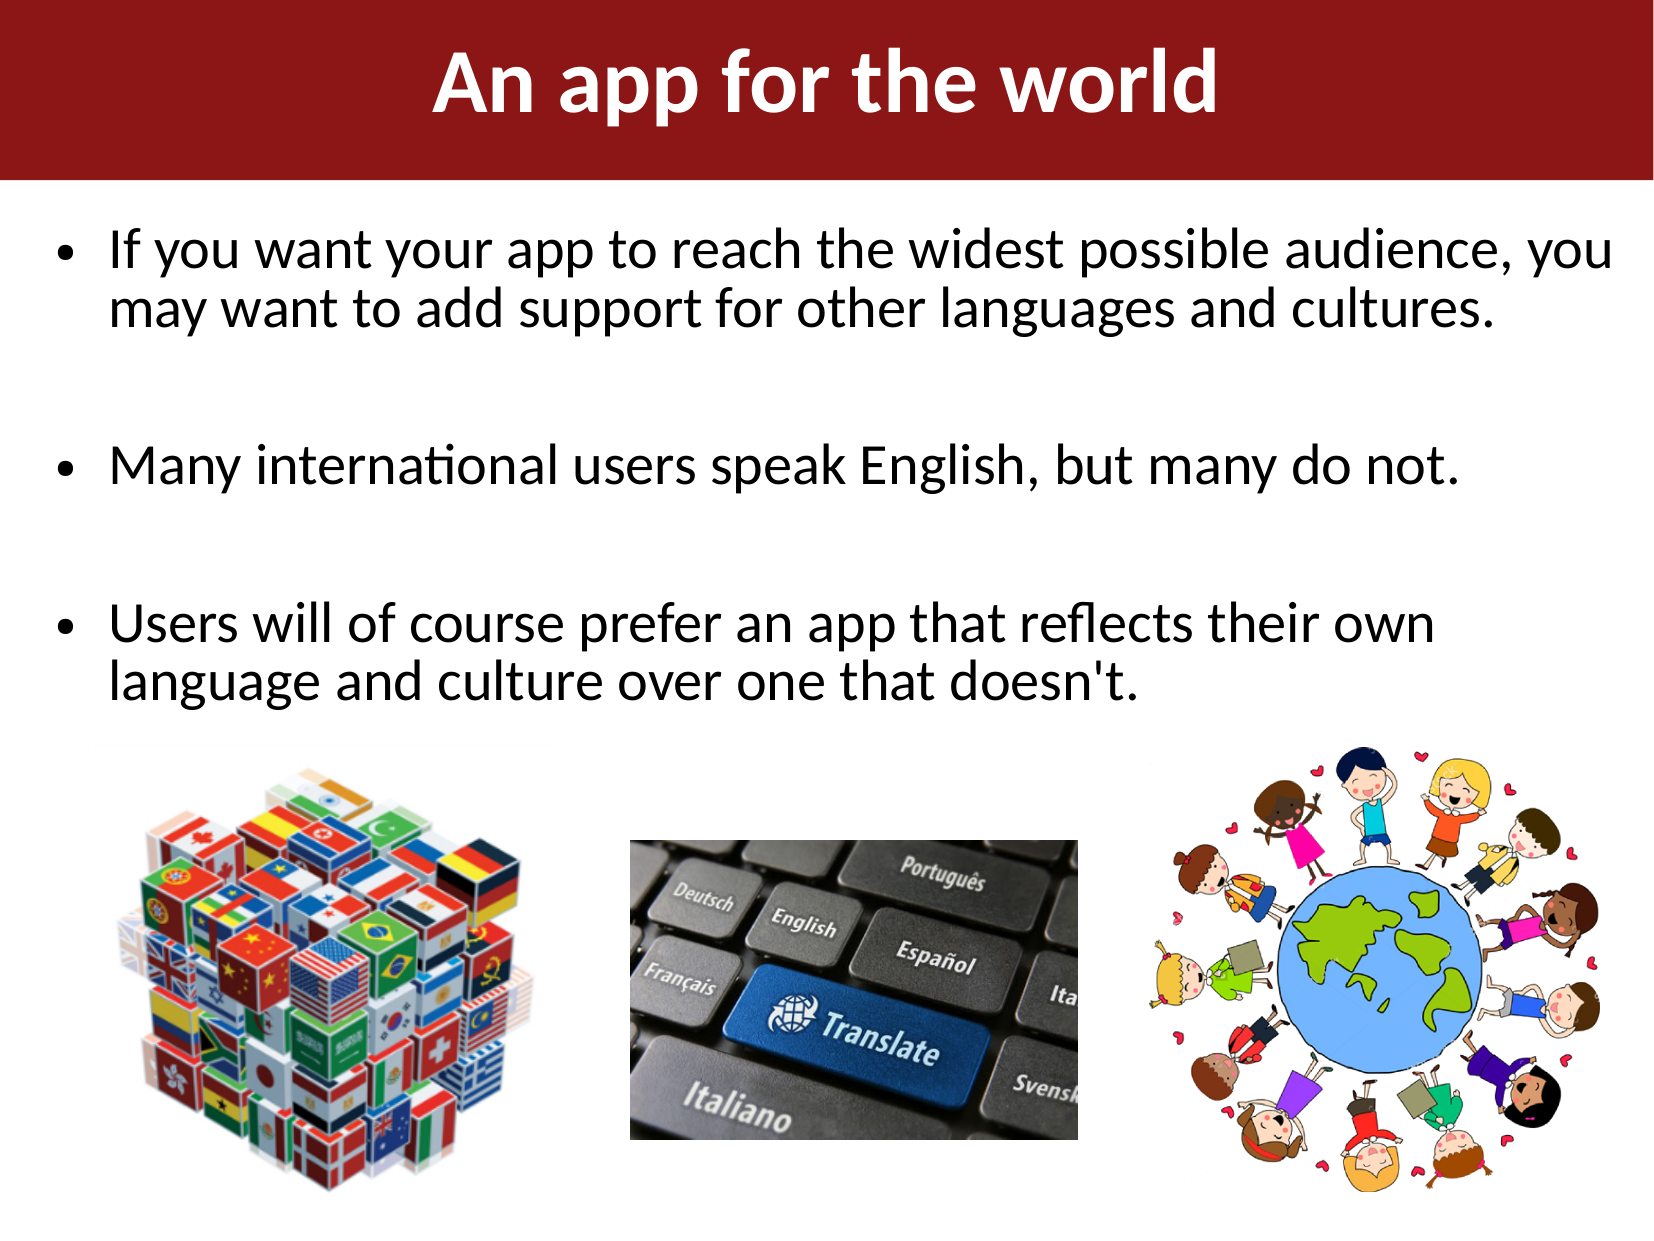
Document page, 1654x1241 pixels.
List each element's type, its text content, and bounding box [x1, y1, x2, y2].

picture [630, 840, 1078, 1141]
picture [95, 744, 556, 1216]
list If you want your app to reach the widest possible audience, you may want to add support for other languages and cultures. Many international users speak English, but many do not. Users will of course prefer an app that reflects their own language and culture over one that doesn't. [37, 225, 1636, 1186]
title An app for the world [0, 0, 1654, 181]
picture [1149, 747, 1600, 1192]
